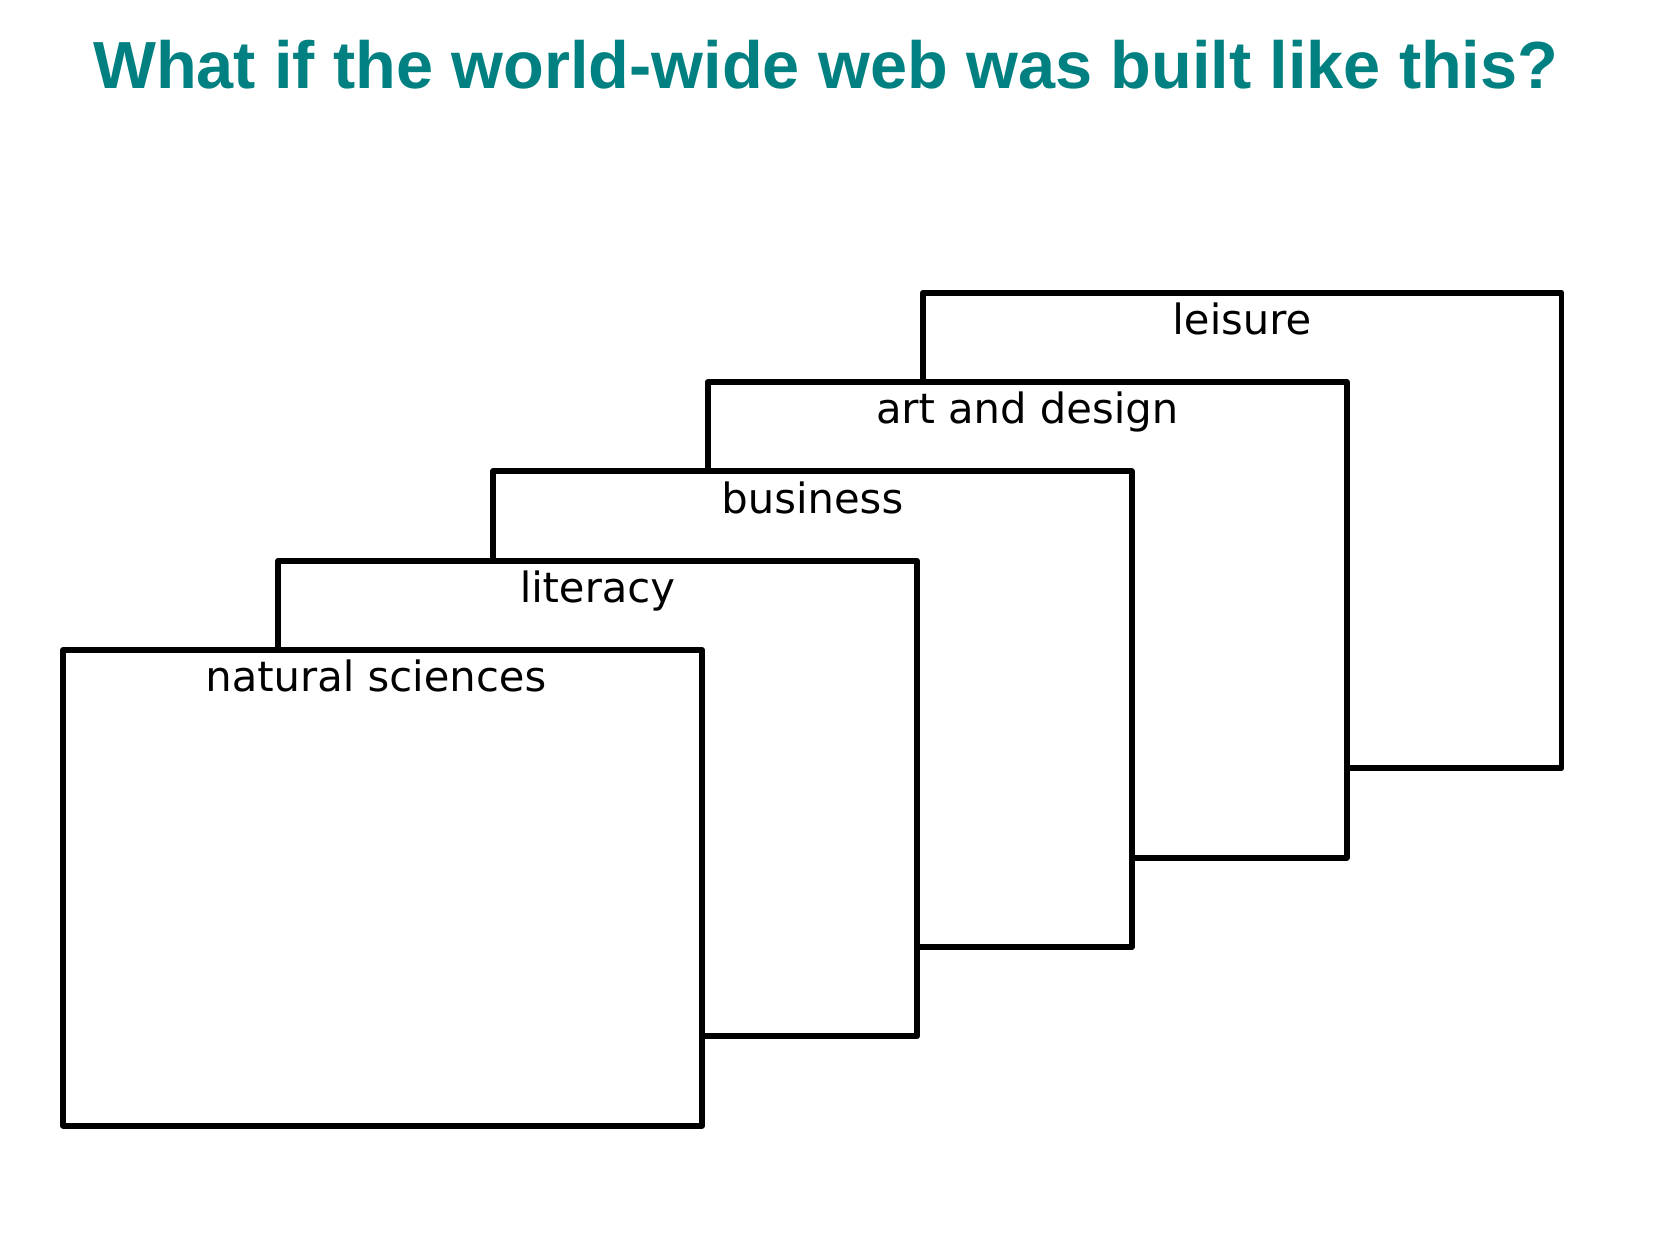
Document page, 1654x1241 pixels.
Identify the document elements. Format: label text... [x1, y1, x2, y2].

text_box literacy [278, 560, 917, 1037]
title What if the world-wide web was built like this? [82, 2, 1571, 129]
text_box natural sciences [63, 650, 702, 1126]
text_box art and design [707, 382, 1347, 858]
text_box business [492, 471, 1132, 948]
text_box leisure [922, 292, 1562, 769]
